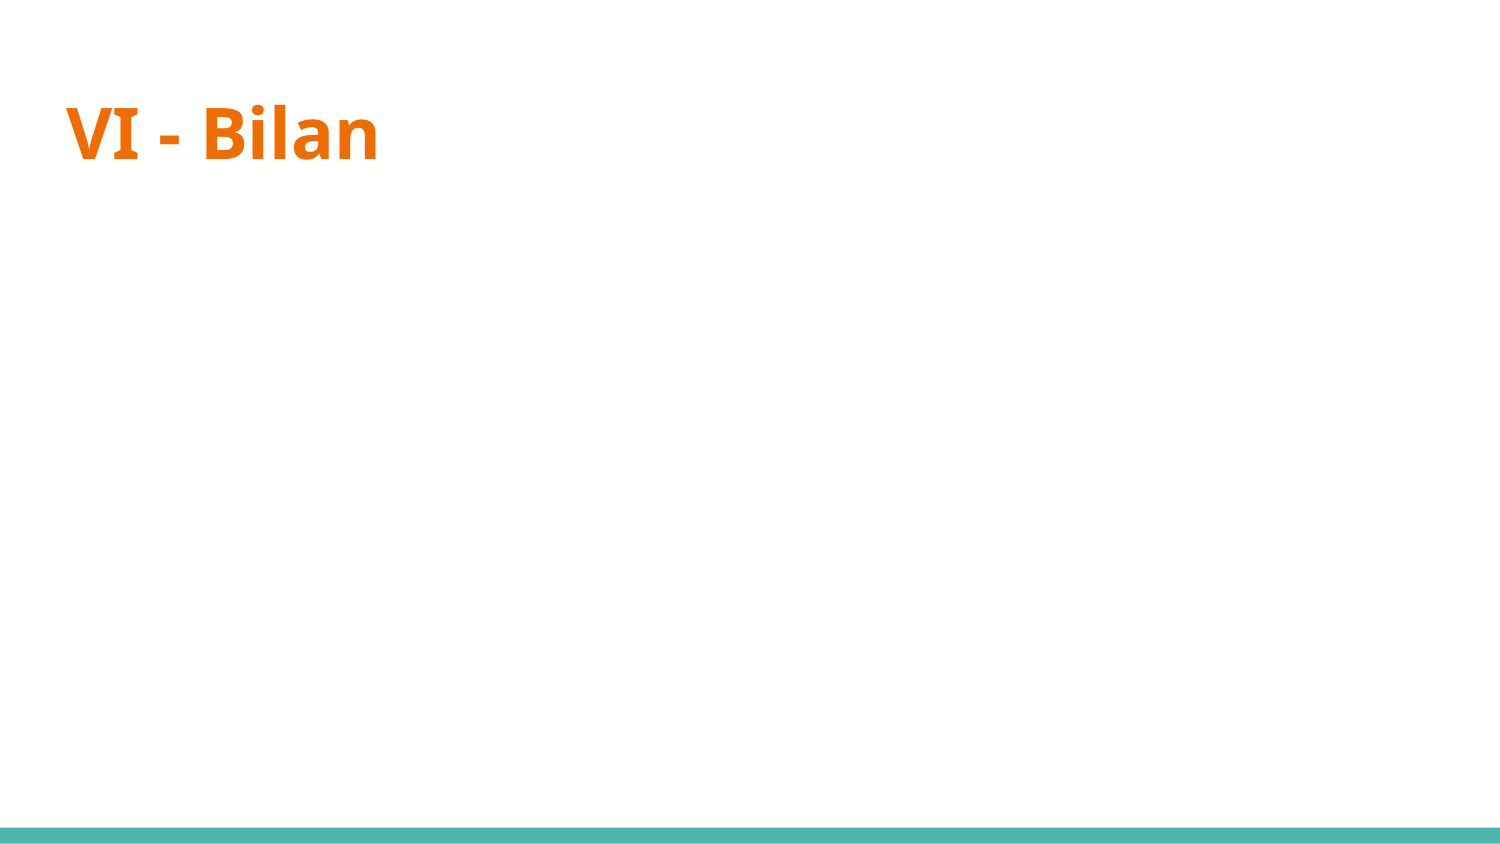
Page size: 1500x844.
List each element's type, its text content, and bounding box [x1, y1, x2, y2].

title VI - Bilan [51, 72, 1449, 189]
